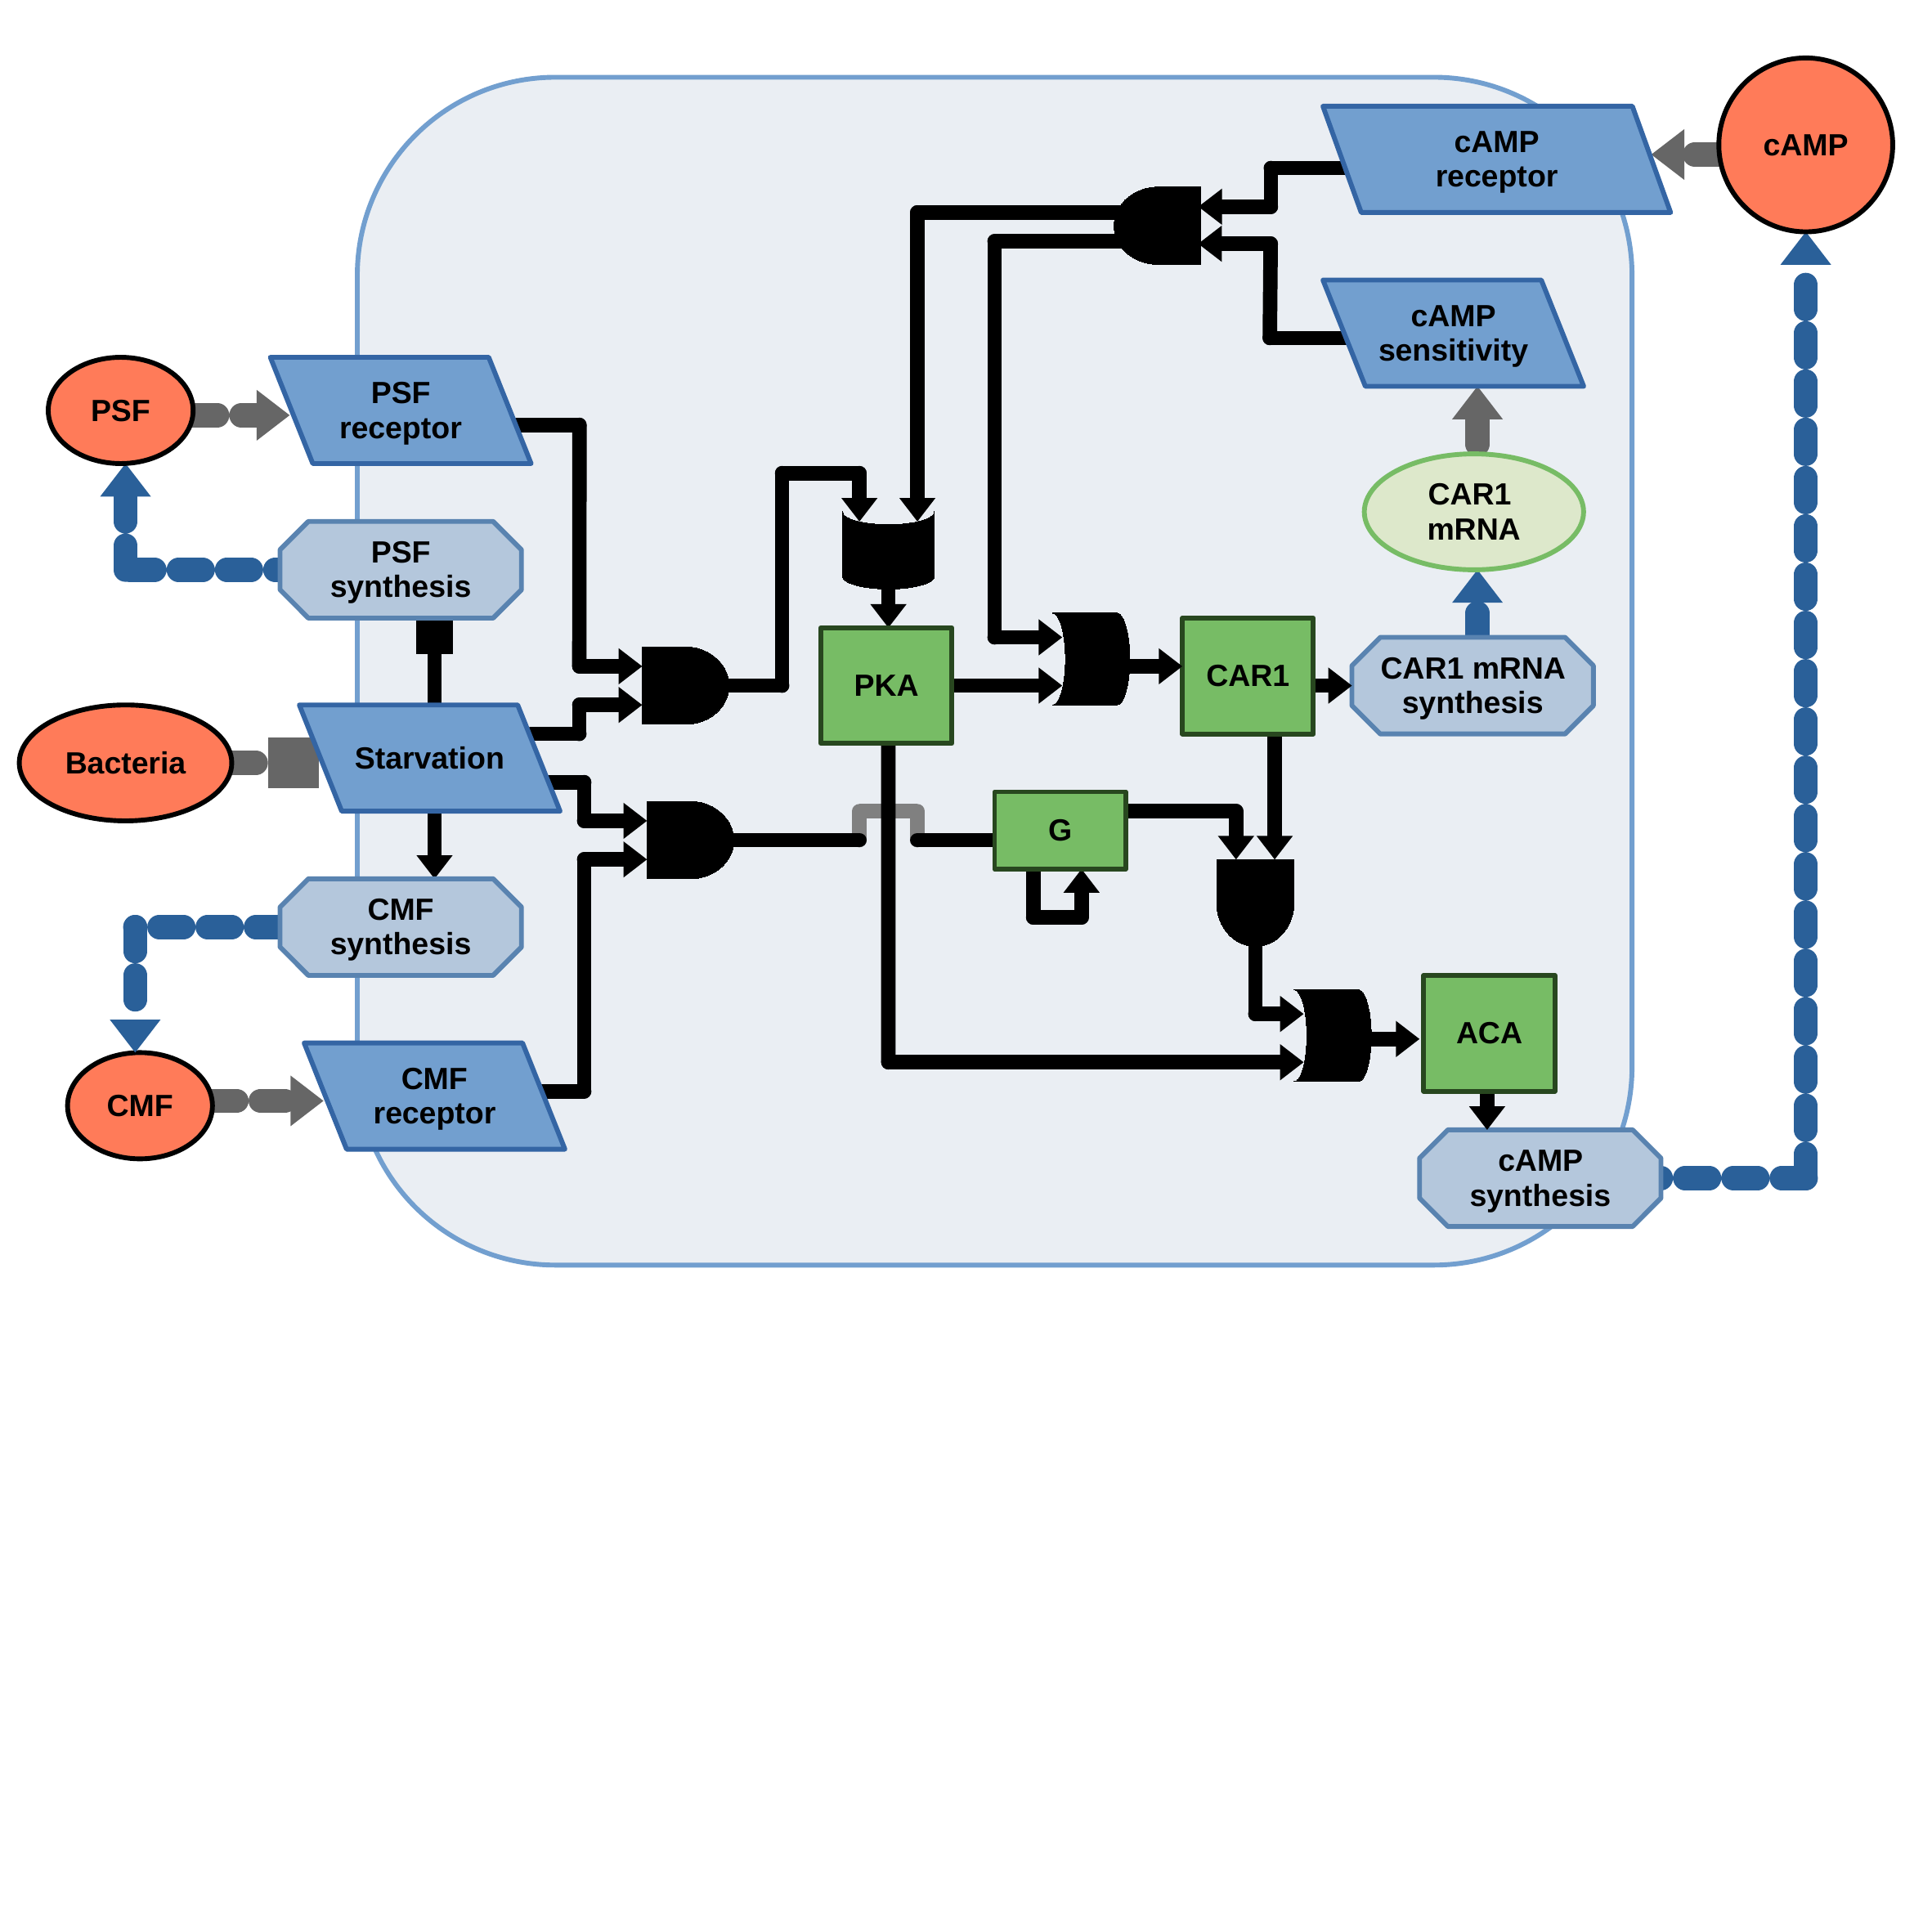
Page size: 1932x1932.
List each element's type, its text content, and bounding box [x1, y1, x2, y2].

text_box [357, 618, 428, 705]
text_box Starvation [299, 705, 561, 812]
text_box ACA [1423, 975, 1555, 1092]
text_box CMF synthesis [280, 878, 522, 975]
text_box G [994, 791, 1126, 869]
text_box PSF receptor [270, 357, 531, 464]
text_box [357, 812, 433, 878]
text_box CAR1 mRNA synthesis [1352, 637, 1594, 734]
text_box cAMP [1719, 57, 1893, 232]
text_box CMF receptor [303, 1042, 565, 1150]
text_box cAMP sensitivity [1323, 280, 1585, 387]
text_box CMF [67, 1052, 213, 1159]
text_box PKA [820, 627, 953, 744]
text_box [357, 77, 1633, 1266]
text_box CAR1 [1182, 617, 1314, 734]
text_box CAR1 mRNA [1364, 454, 1584, 570]
text_box PSF [47, 357, 194, 464]
text_box cAMP receptor [1323, 105, 1671, 213]
text_box PSF synthesis [280, 521, 522, 618]
text_box Bacteria [19, 705, 232, 821]
text_box cAMP synthesis [1419, 1129, 1661, 1227]
